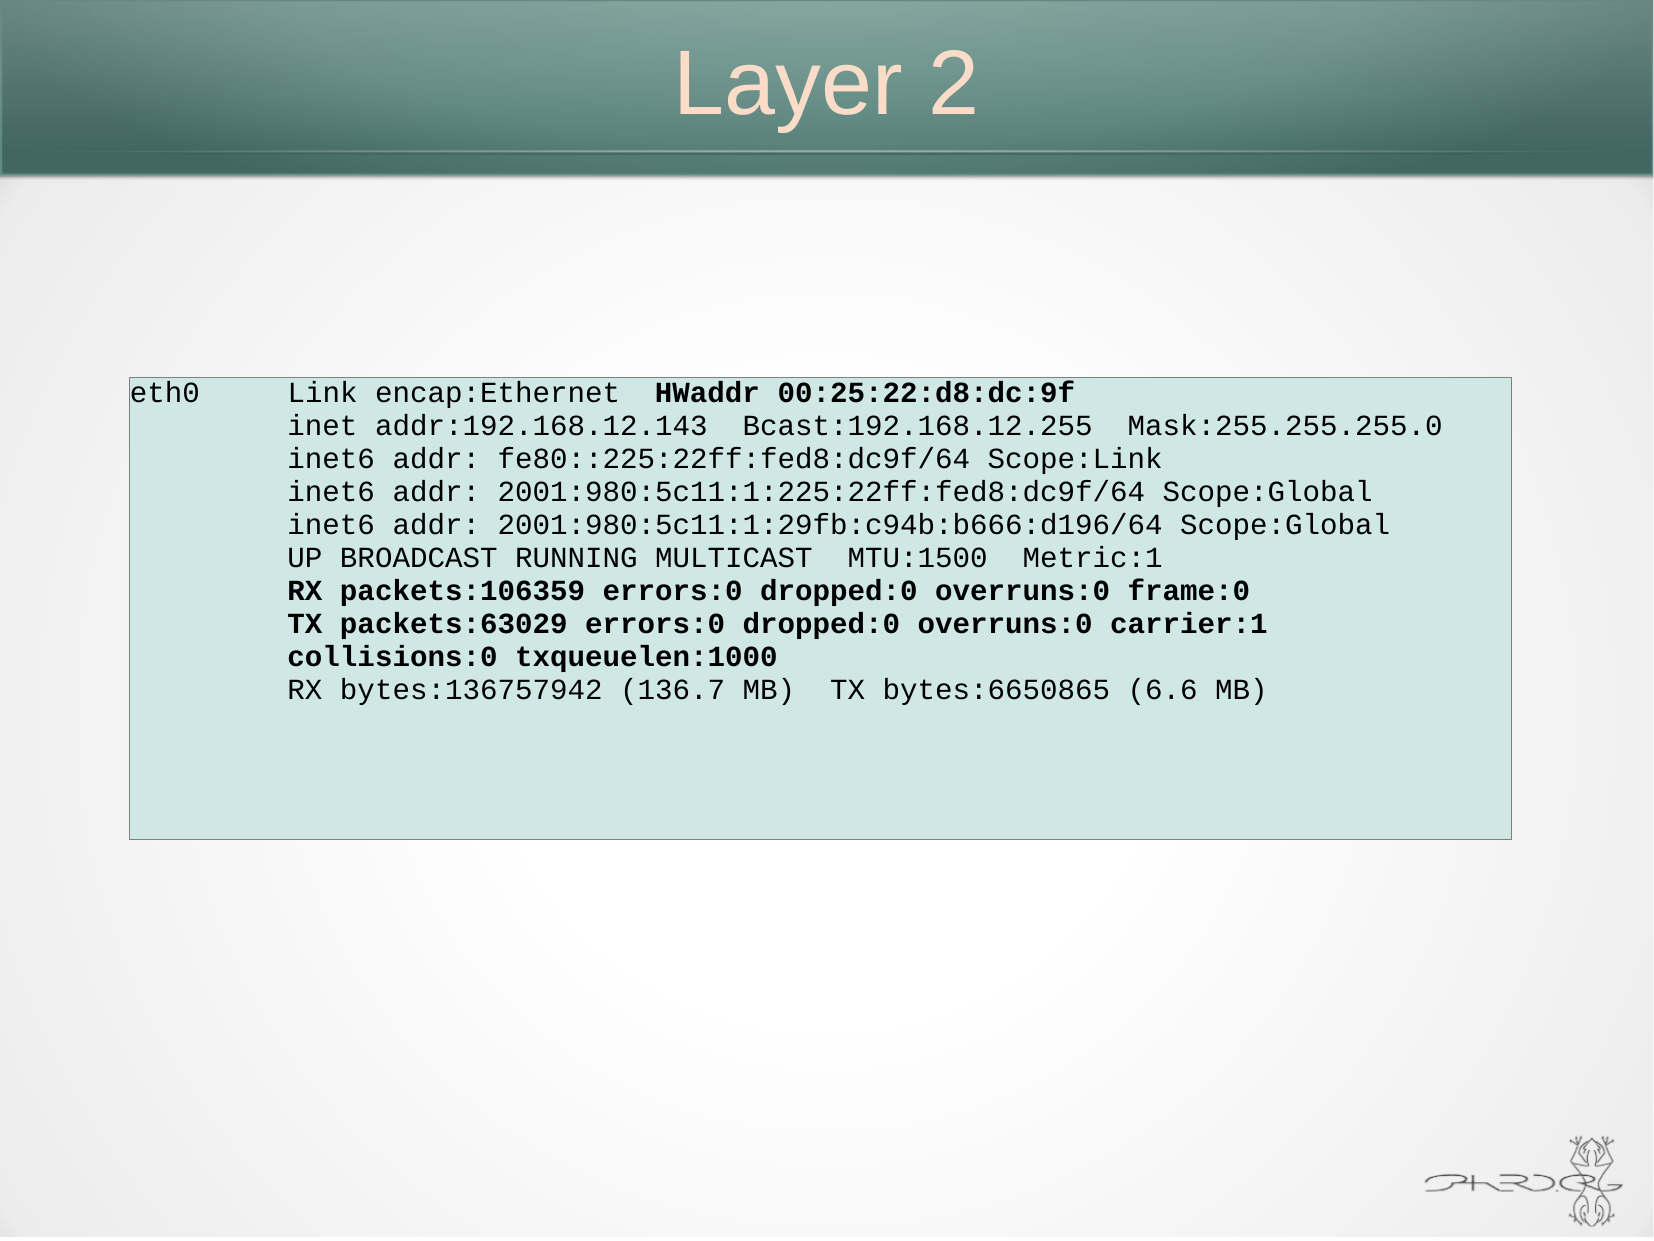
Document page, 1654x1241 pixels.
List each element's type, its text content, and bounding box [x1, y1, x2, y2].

picture [0, 0, 1654, 1237]
title [82, 11, 1571, 154]
text_box eth0 Link encap:Ethernet HWaddr 00:25:22:d8:dc:9f inet addr:192.168.12.143 Bcast:192.168.12.255 Mask:255.255.255.0 inet6 addr: fe80::225:22ff:fed8:dc9f/64 Scope:Link inet6 addr: 2001:980:5c11:1:225:22ff:fed8:dc9f/64 Scope:Global inet6 addr: 2001:980:5c11:1:29fb:c94b:b666:d196/64 Scope:Global UP BROADCAST RUNNING MULTICAST MTU:1500 Metric:1 RX packets:106359 errors:0 dropped:0 overruns:0 frame:0 TX packets:63029 errors:0 dropped:0 overruns:0 carrier:1 collisions:0 txqueuelen:1000 RX bytes:136757942 (136.7 MB) TX bytes:6650865 (6.6 MB) [129, 377, 1512, 840]
